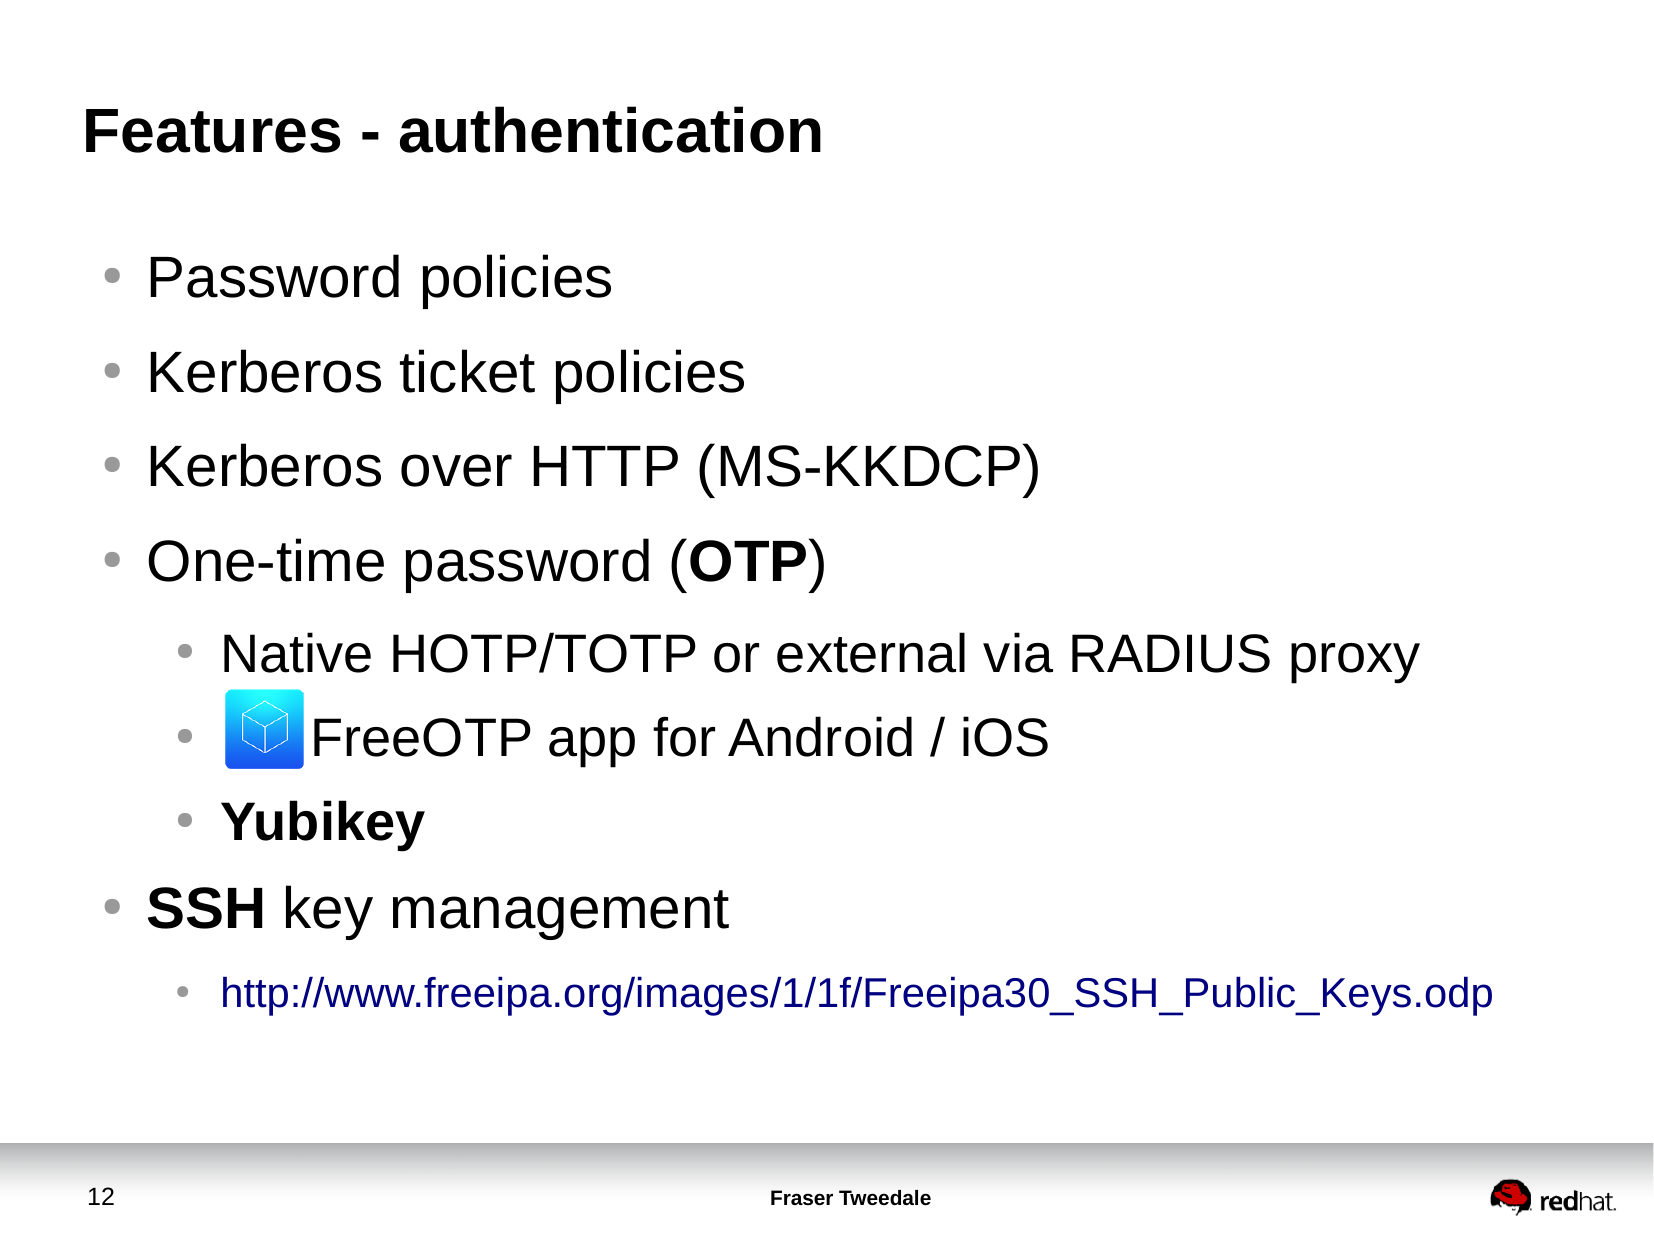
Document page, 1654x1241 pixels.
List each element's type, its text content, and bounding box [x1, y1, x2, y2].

title Features - authentication [82, 37, 1571, 226]
picture [225, 689, 304, 769]
picture [0, 1143, 1654, 1241]
list Password policies Kerberos ticket policies Kerberos over HTTP (MS-KKDCP) One-time password (OTP) Native HOTP/TOTP or external via RADIUS proxy FreeOTP app for Android / iOS Yubikey SSH key management http://www.freeipa.org/images/1/1f/Freeipa30_SSH_Public_Keys.odp [86, 244, 1576, 1039]
